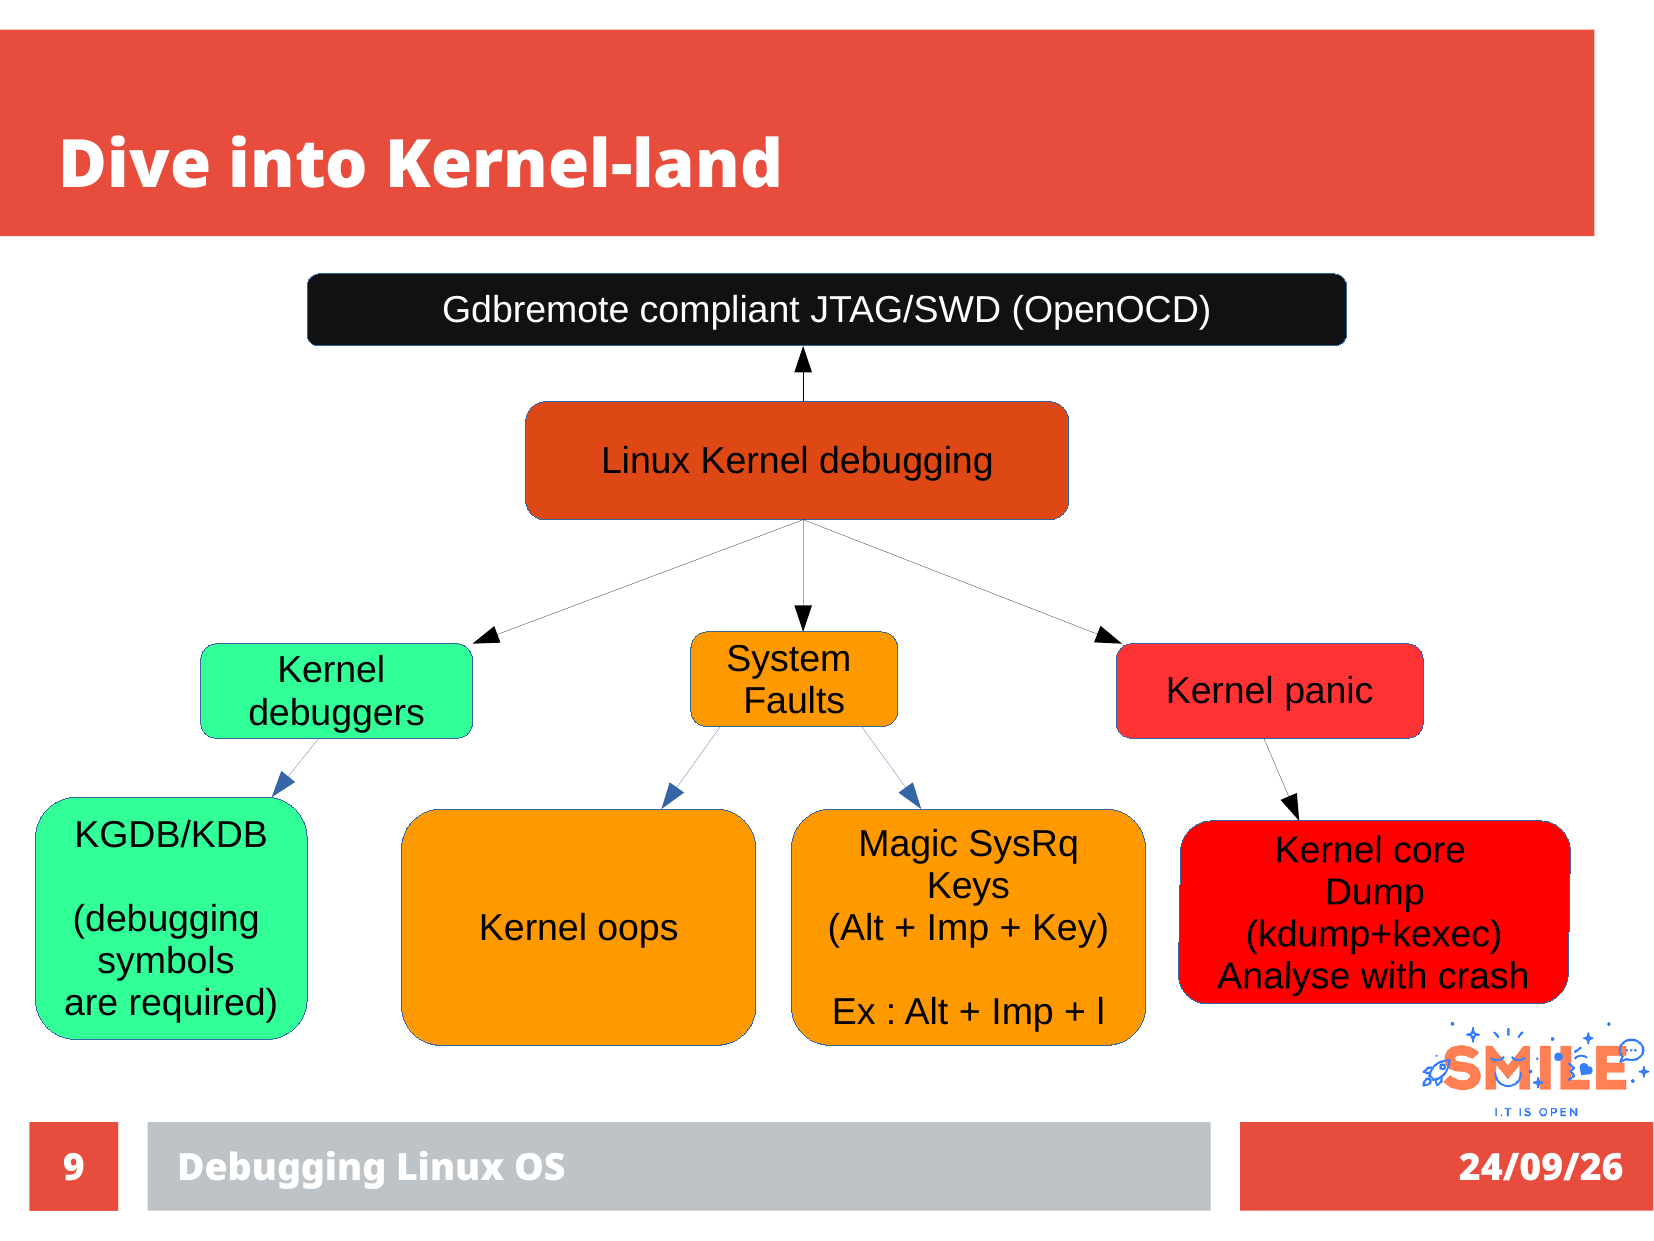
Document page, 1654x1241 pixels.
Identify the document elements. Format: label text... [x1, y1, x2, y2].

text_box Linux Kernel debugging [525, 401, 1069, 520]
text_box System Faults [690, 631, 898, 727]
picture [1417, 1019, 1653, 1123]
text_box KGDB/KDB (debugging symbols are required) [35, 797, 308, 1040]
text_box Magic SysRq Keys (Alt + Imp + Key) Ex : Alt + Imp + l [791, 809, 1146, 1046]
text_box Kernel debuggers [200, 643, 473, 739]
text_box Gdbremote compliant JTAG/SWD (OpenOCD) [307, 273, 1347, 346]
text_box Kernel panic [1116, 643, 1424, 739]
text_box Kernel oops [401, 809, 756, 1046]
title Dive into Kernel-land [59, 59, 1595, 207]
text_box Kernel core Dump (kdump+kexec) Analyse with crash [1178, 820, 1571, 1004]
